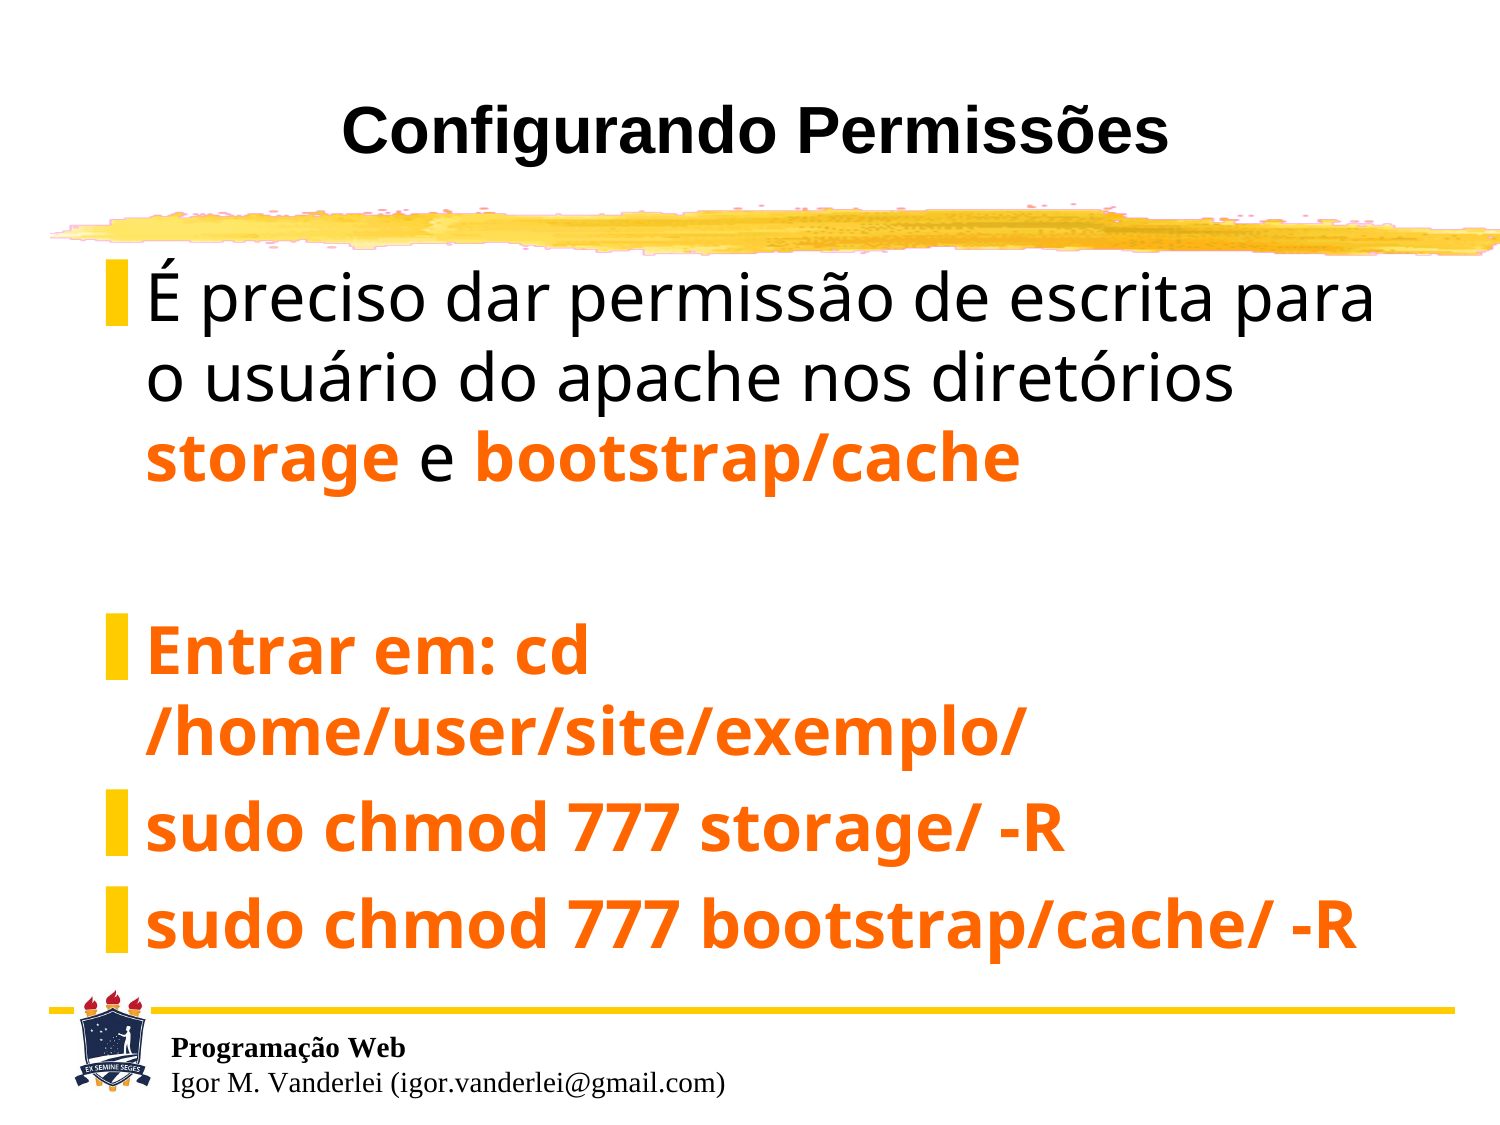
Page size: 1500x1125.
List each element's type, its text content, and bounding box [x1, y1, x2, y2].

picture [74, 990, 151, 1093]
list É preciso dar permissão de escrita para o usuário do apache nos diretórios storage e bootstrap/cache Entrar em: cd /home/user/site/exemplo/ sudo chmod 777 storage/ -R sudo chmod 777 bootstrap/cache/ -R [74, 246, 1417, 990]
picture [50, 198, 1500, 267]
title Configurando Permissões [24, 54, 1488, 175]
